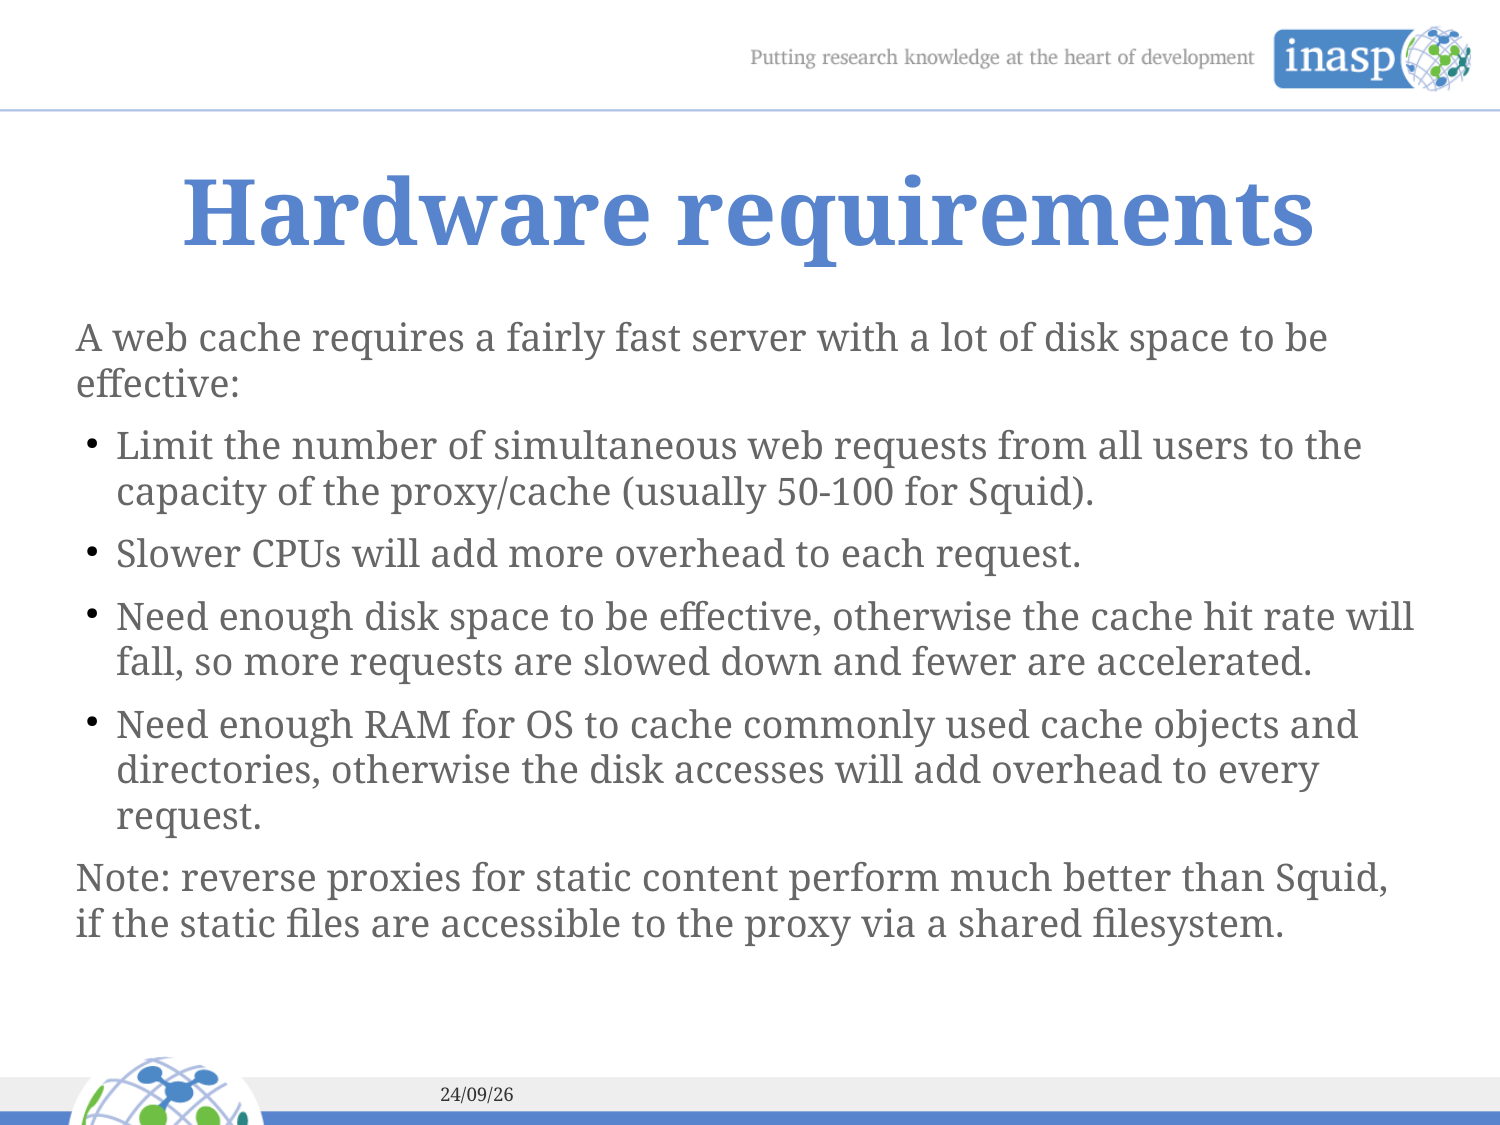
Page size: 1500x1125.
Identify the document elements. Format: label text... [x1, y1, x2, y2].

list A web cache requires a fairly fast server with a lot of disk space to be effective: Limit the number of simultaneous web requests from all users to the capacity of the proxy/cache (usually 50-100 for Squid). Slower CPUs will add more overhead to each request. Need enough disk space to be effective, otherwise the cache hit rate will fall, so more requests are slowed down and fewer are accelerated. Need enough RAM for OS to cache commonly used cache objects and directories, otherwise the disk accesses will add overhead to every request. Note: reverse proxies for static content perform much better than Squid, if the static files are accessible to the proxy via a shared filesystem. [75, 313, 1426, 967]
title Hardware requirements [75, 129, 1426, 313]
picture [0, 0, 1500, 1125]
